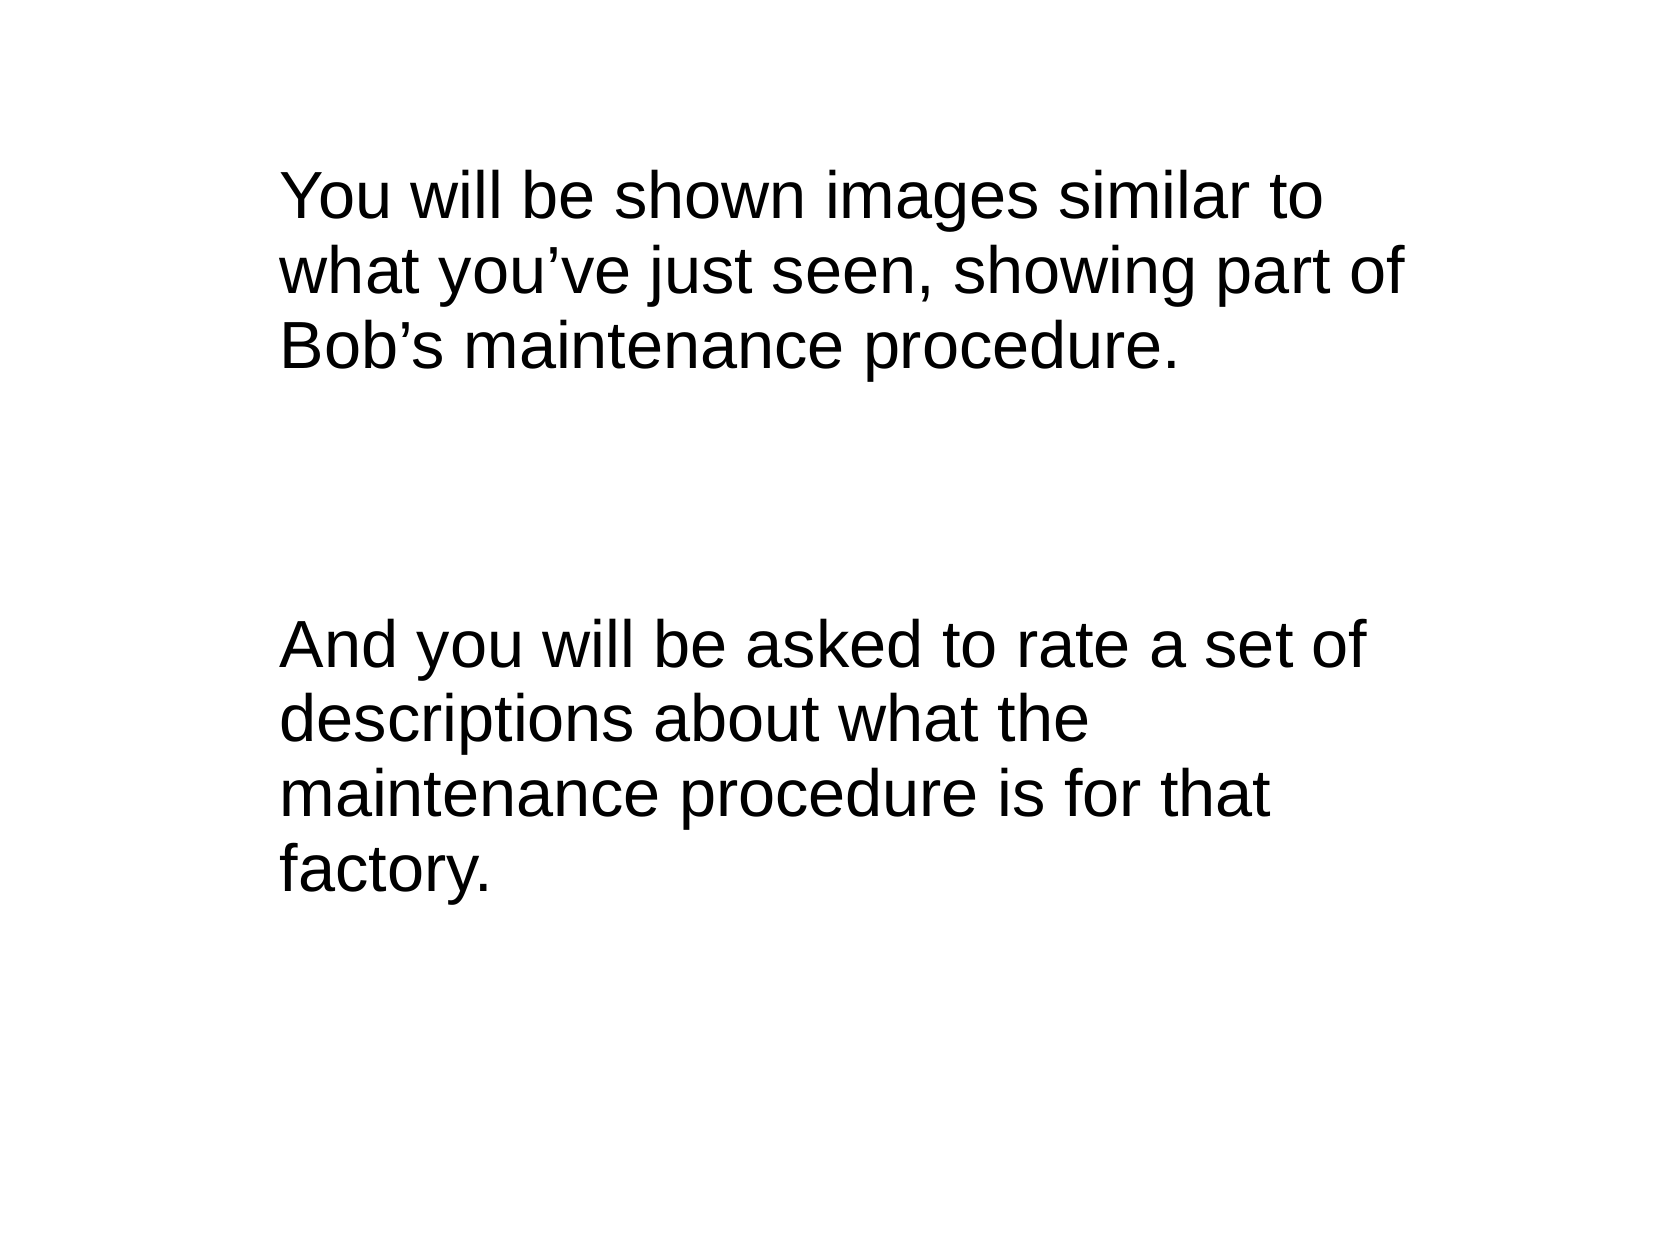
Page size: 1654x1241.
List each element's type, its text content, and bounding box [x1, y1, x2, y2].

text_box You will be shown images similar to what you’ve just seen, showing part of Bob’s maintenance procedure. And you will be asked to rate a set of descriptions about what the maintenance procedure is for that factory. [265, 75, 1481, 1063]
